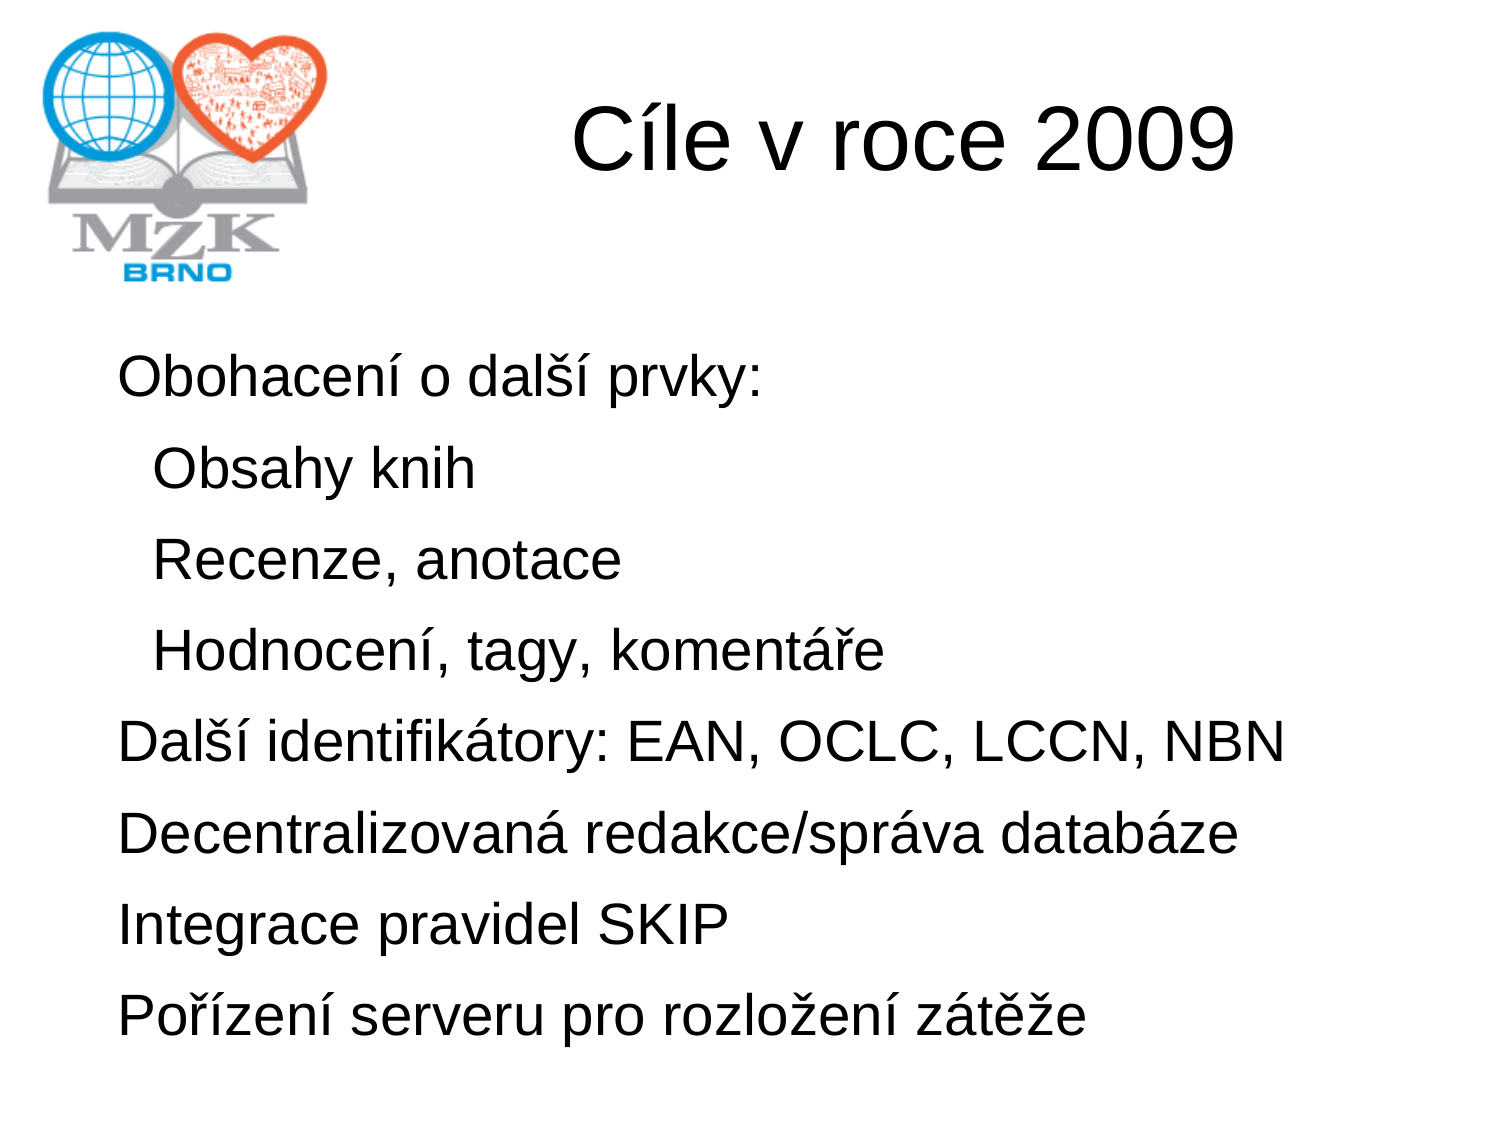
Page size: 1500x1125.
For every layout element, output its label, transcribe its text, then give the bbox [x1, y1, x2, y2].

list Obohacení o další prvky: Obsahy knih Recenze, anotace Hodnocení, tagy, komentáře Další identifikátory: EAN, OCLC, LCCN, NBN Decentralizovaná redakce/správa databáze Integrace pravidel SKIP Pořízení serveru pro rozložení zátěže [67, 324, 1418, 1044]
title Cíle v roce 2009 [383, 45, 1426, 233]
picture [29, 18, 339, 288]
